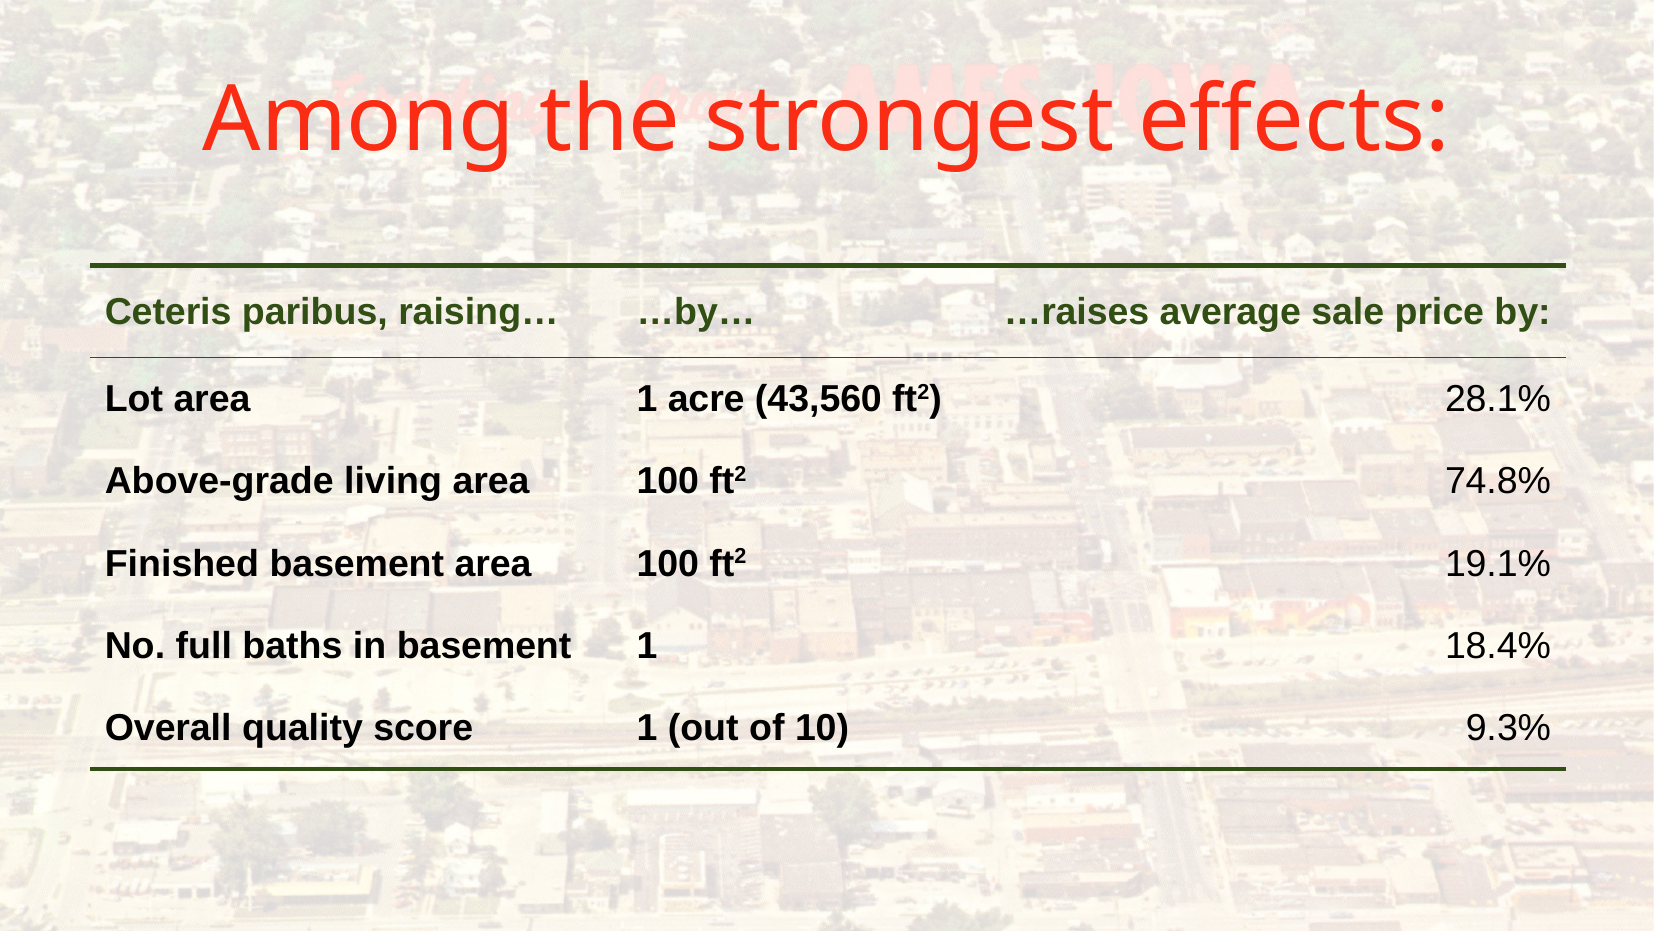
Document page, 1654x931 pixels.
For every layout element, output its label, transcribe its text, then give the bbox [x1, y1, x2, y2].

table_cell 19.1% [977, 522, 1566, 604]
table_cell 9.3% [977, 686, 1566, 767]
table_cell Finished basement area [90, 522, 622, 604]
table_header …raises average sale price by: [977, 268, 1566, 357]
table_cell Above-grade living area [90, 440, 622, 522]
picture [0, 0, 1654, 931]
table_header Ceteris paribus, raising… [90, 268, 622, 357]
table_cell Overall quality score [90, 686, 622, 767]
table_cell 100 ft2 [622, 522, 977, 604]
table_cell 1 [622, 604, 977, 686]
table_cell No. full baths in basement [90, 604, 622, 686]
table_cell 100 ft2 [622, 440, 977, 522]
table_header …by… [622, 268, 977, 357]
title Among the strongest effects: [82, 37, 1571, 193]
table_cell 28.1% [977, 358, 1566, 440]
table_cell 18.4% [977, 604, 1566, 686]
table_cell Lot area [90, 358, 622, 440]
table_cell 1 acre (43,560 ft2) [622, 358, 977, 440]
table_cell 74.8% [977, 440, 1566, 522]
table_cell 1 (out of 10) [622, 686, 977, 767]
